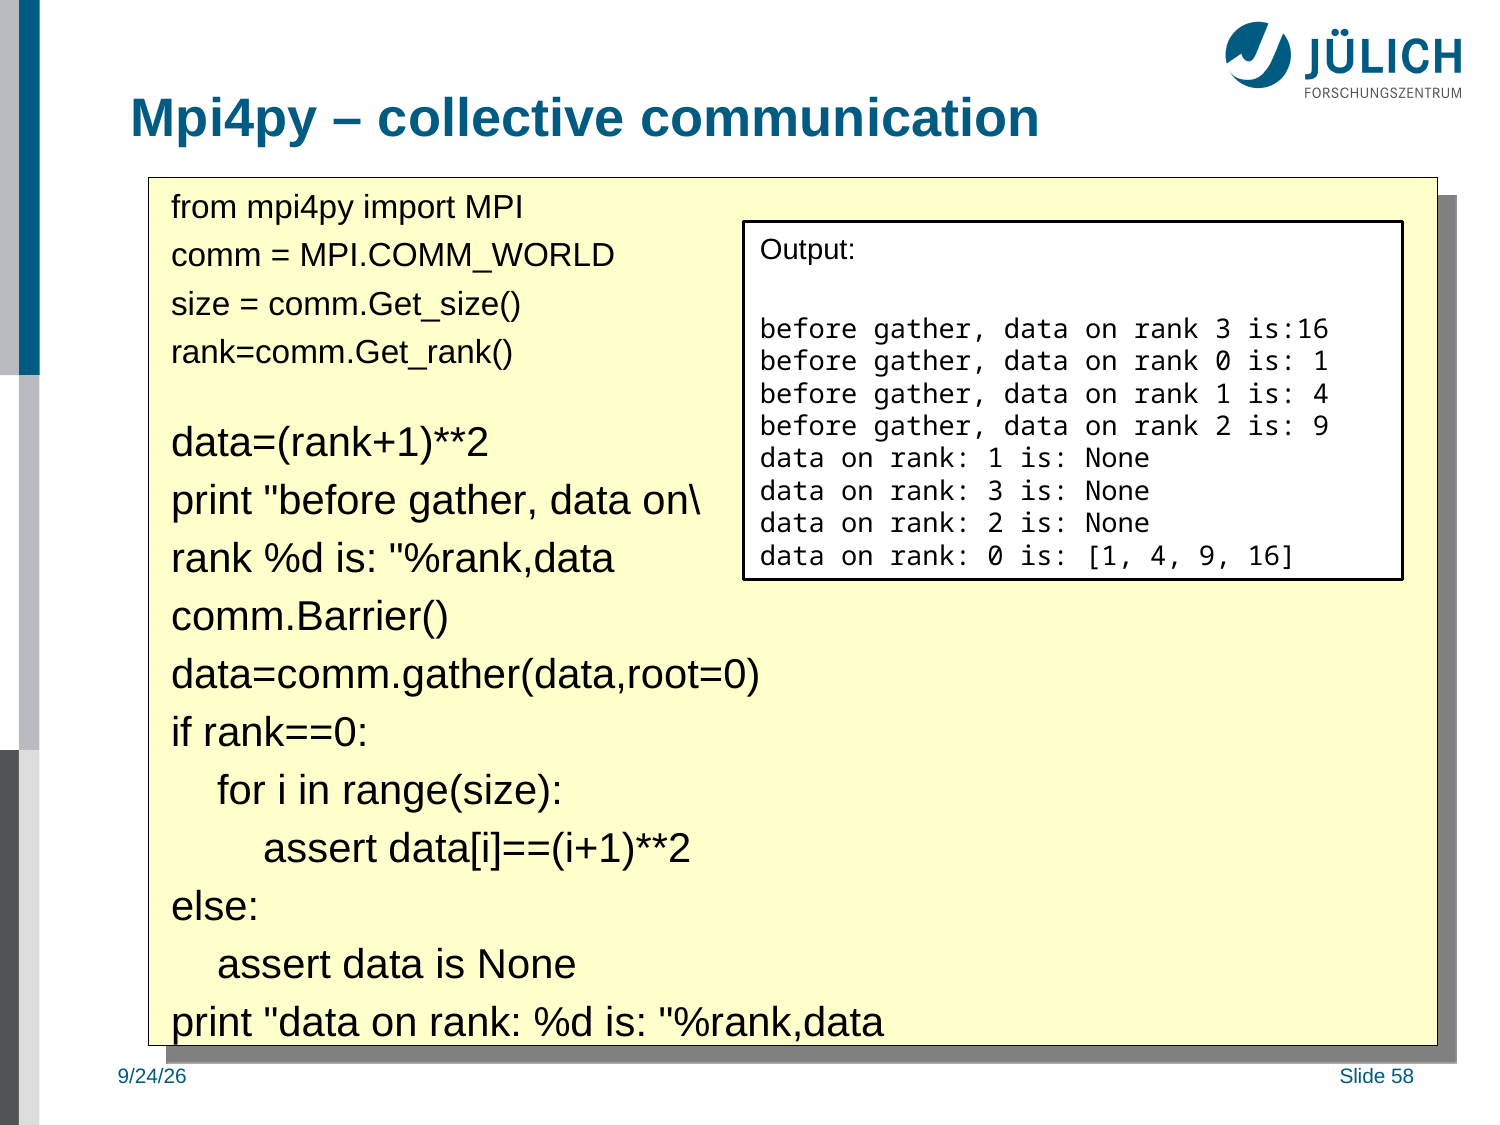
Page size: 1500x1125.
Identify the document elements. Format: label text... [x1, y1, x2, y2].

picture [1224, 20, 1461, 98]
title Mpi4py – collective communication [130, 23, 1406, 211]
list from mpi4py import MPI comm = MPI.COMM_WORLD size = comm.Get_size() rank=comm.Get_rank() data=(rank+1)**2 print "before gather, data on\ rank %d is: "%rank,data comm.Barrier() data=comm.gather(data,root=0) if rank==0: for i in range(size): assert data[i]==(i+1)**2 else: assert data is None print "data on rank: %d is: "%rank,data [114, 188, 1390, 1045]
text_box [148, 177, 1438, 1046]
text_box Output: before gather, data on rank 3 is:16 before gather, data on rank 0 is: 1 before gather, data on rank 1 is: 4 before gather, data on rank 2 is: 9 data on rank: 1 is: None data on rank: 3 is: None data on rank: 2 is: None data on rank: 0 is: [1, 4, 9, 16] [743, 221, 1403, 580]
